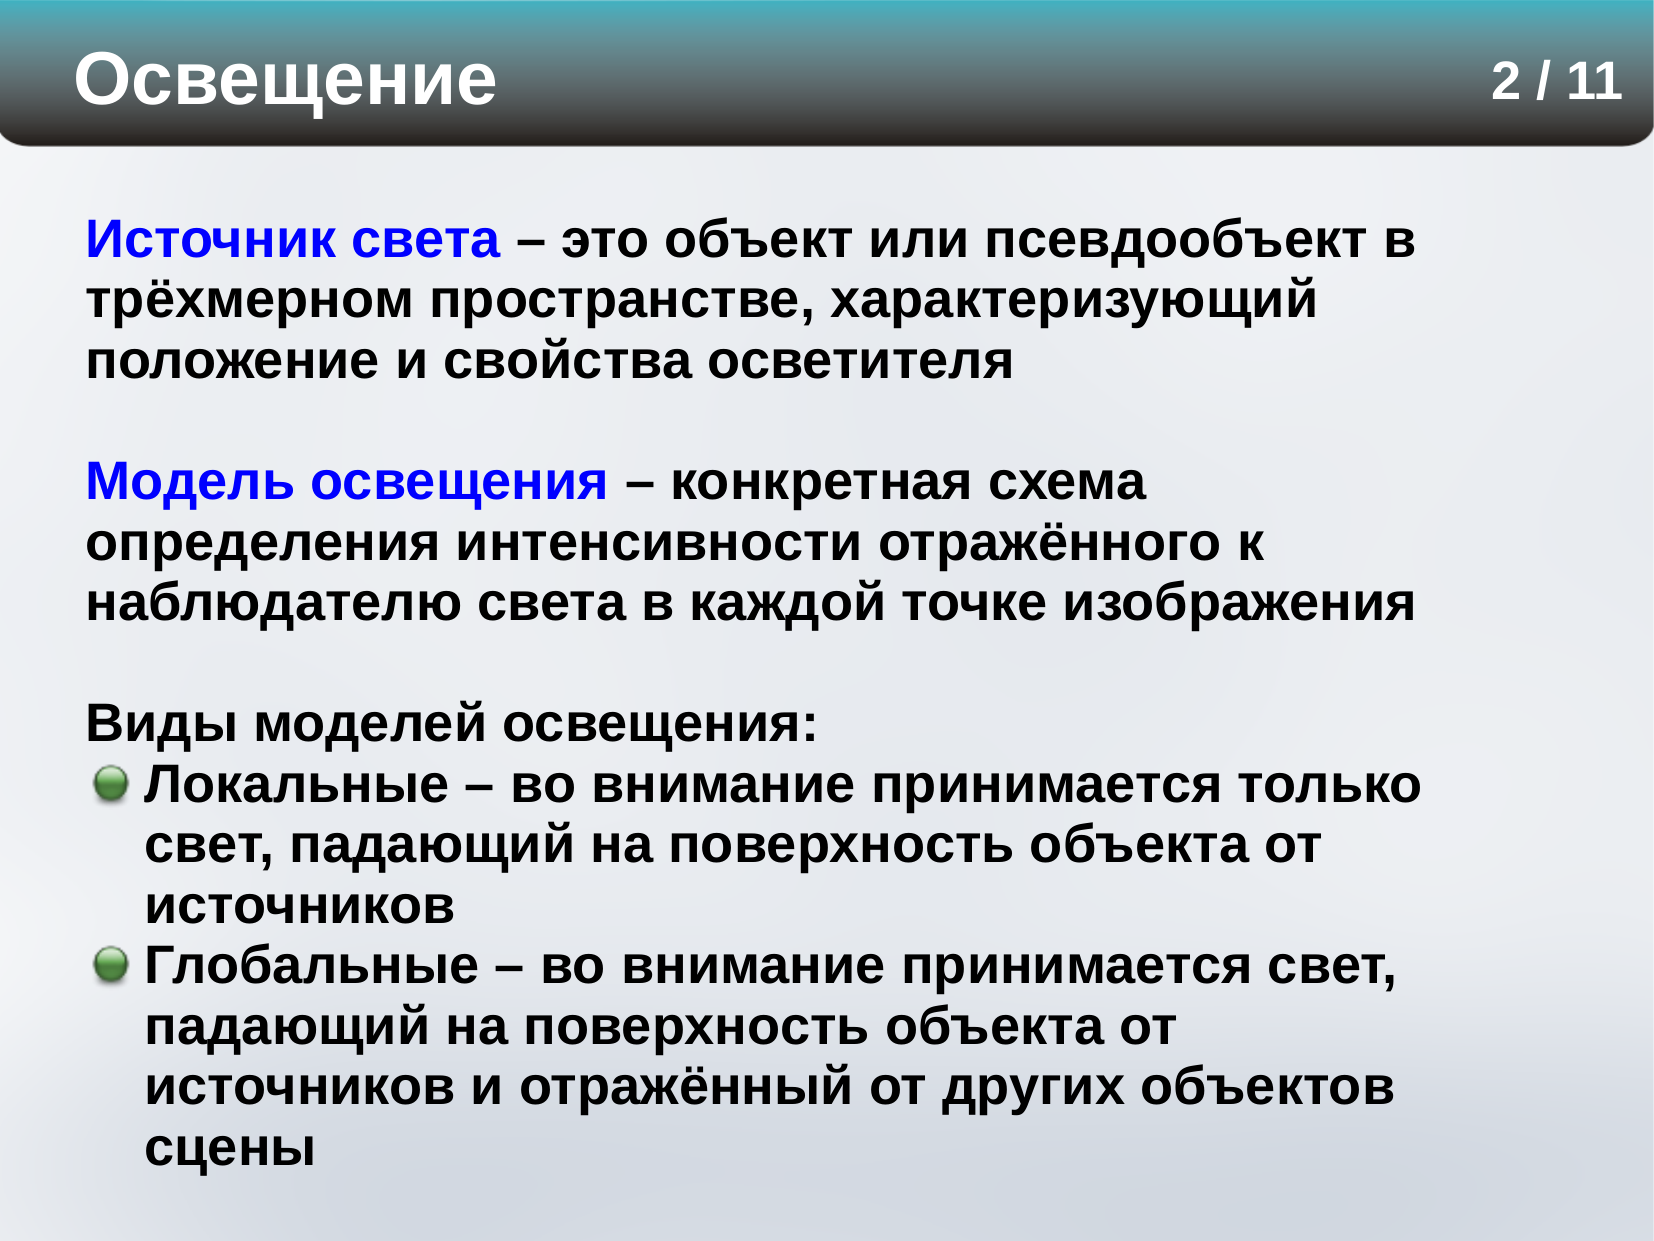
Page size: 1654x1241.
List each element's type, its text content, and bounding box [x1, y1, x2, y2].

text_box <number> / 11 [1476, 42, 1654, 179]
text_box Освещение [59, 29, 916, 129]
text_box Источник света – это объект или псевдообъект в трёхмерном пространстве, характеризующий положение и свойства осветителя Модель освещения – конкретная схема определения интенсивности отражённого к наблюдателю света в каждой точке изображения Виды моделей освещения: Локальные – во внимание принимается только свет, падающий на поверхность объекта от источников Глобальные – во внимание принимается свет, падающий на поверхность объекта от источников и отражённый от других объектов сцены [70, 200, 1506, 1185]
picture [0, 0, 1654, 1241]
